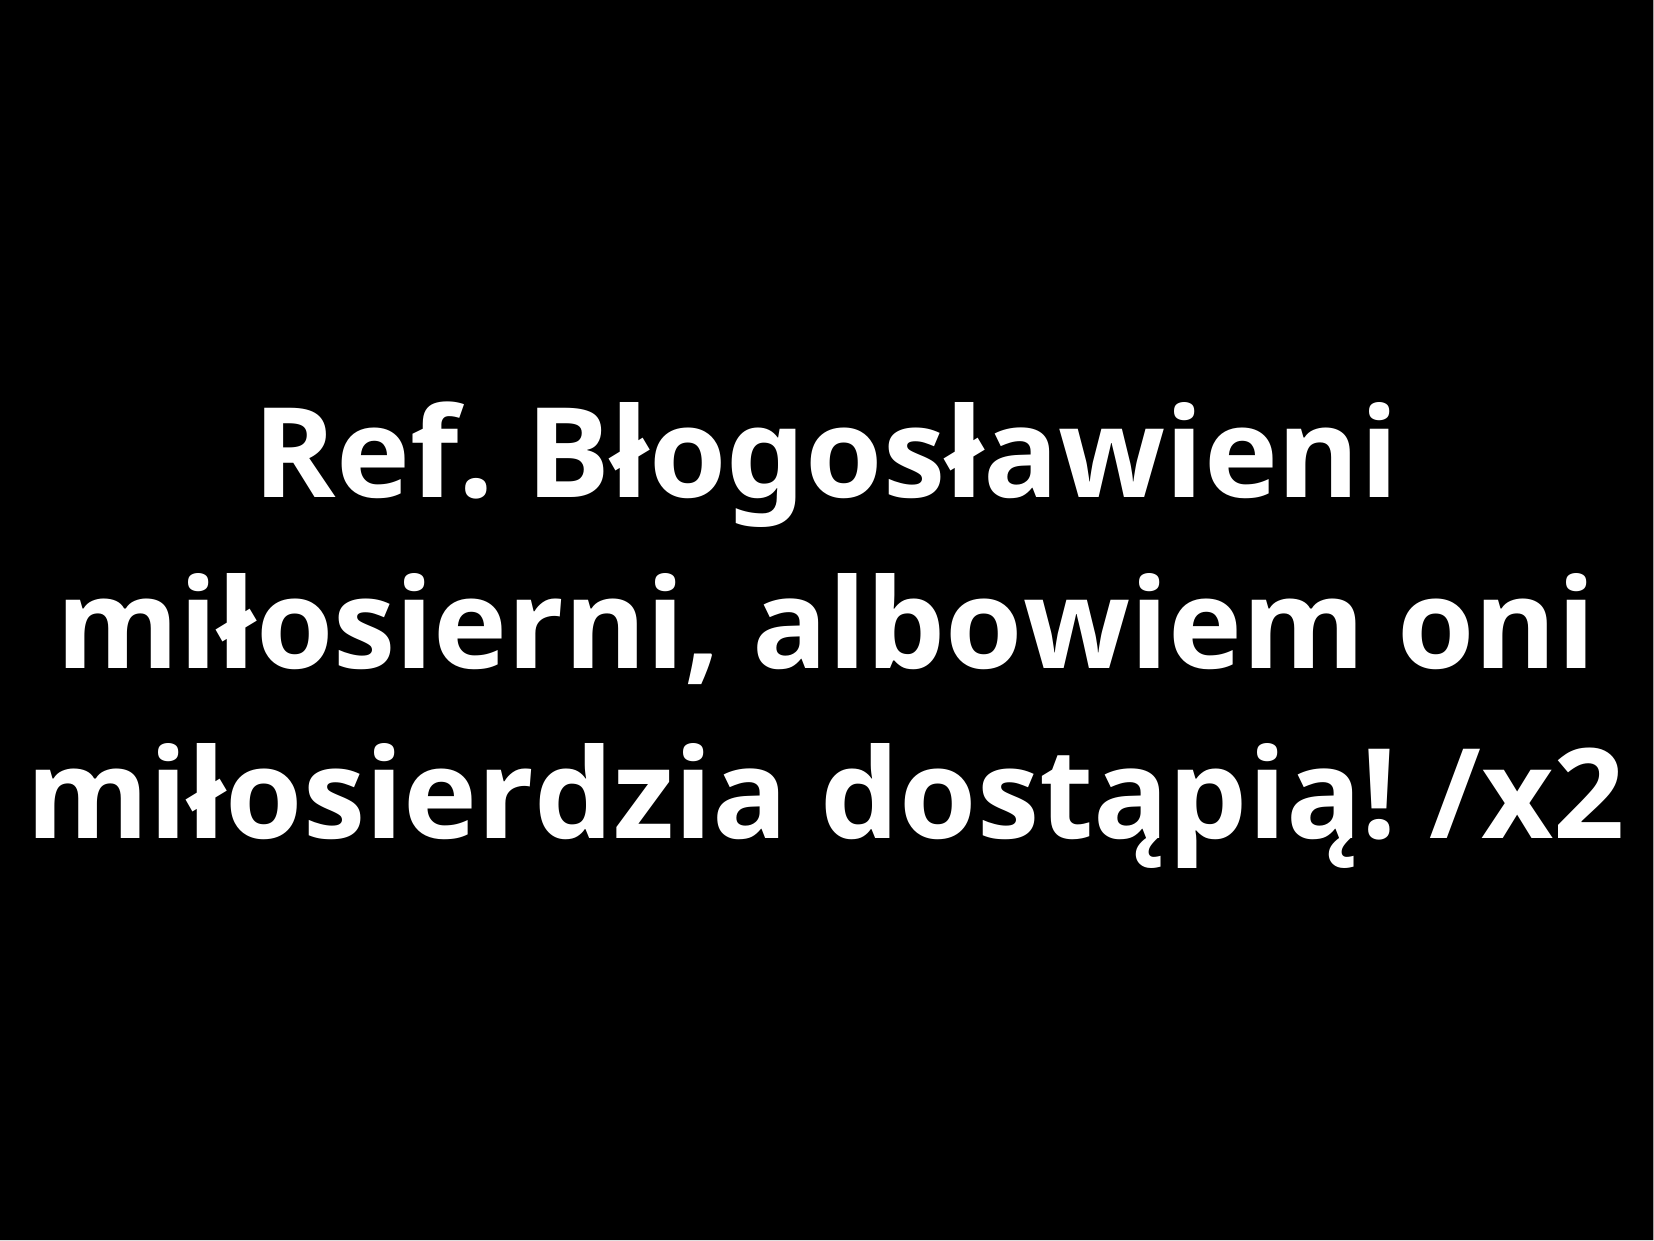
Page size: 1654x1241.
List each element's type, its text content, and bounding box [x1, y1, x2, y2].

title Ref. Błogosławieni miłosierni, albowiem oni miłosierdzia dostąpią! /x2 [0, 0, 1654, 1241]
